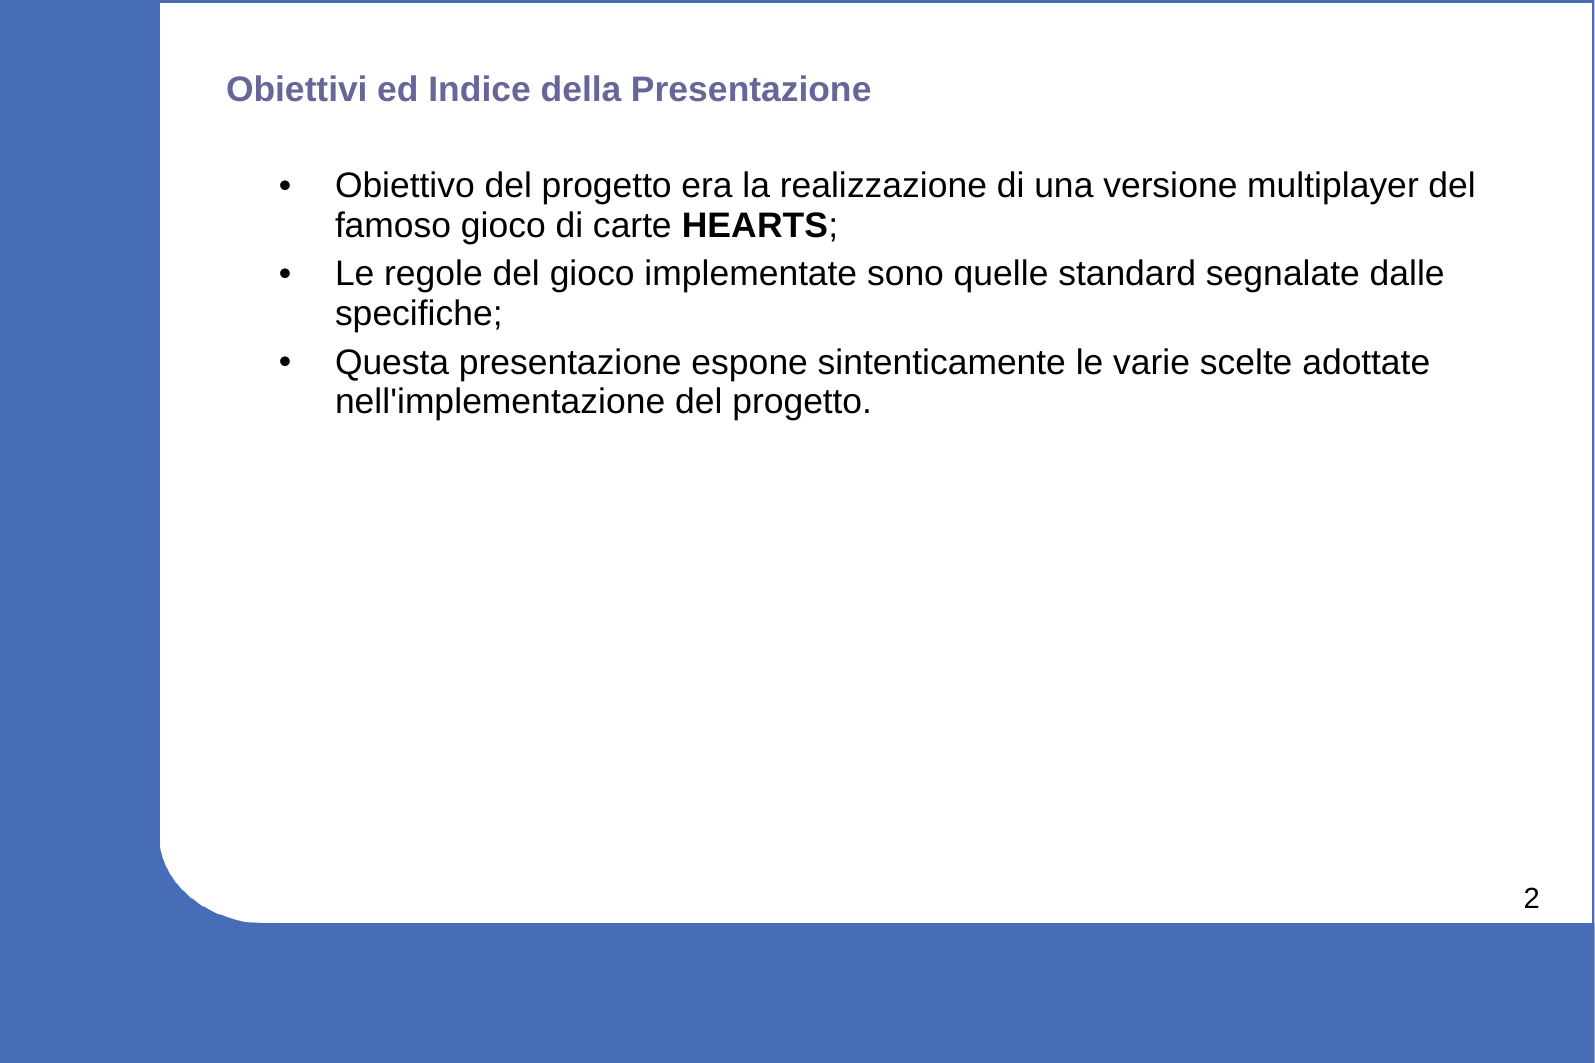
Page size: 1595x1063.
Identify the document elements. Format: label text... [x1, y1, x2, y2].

picture [0, 0, 1595, 1063]
title Obiettivi ed Indice della Presentazione [226, 23, 1538, 155]
list Obiettivo del progetto era la realizzazione di una versione multiplayer del famoso gioco di carte HEARTS; Le regole del gioco implementate sono quelle standard segnalate dalle specifiche; Questa presentazione espone sintenticamente le varie scelte adottate nell'implementazione del progetto. [225, 165, 1539, 422]
